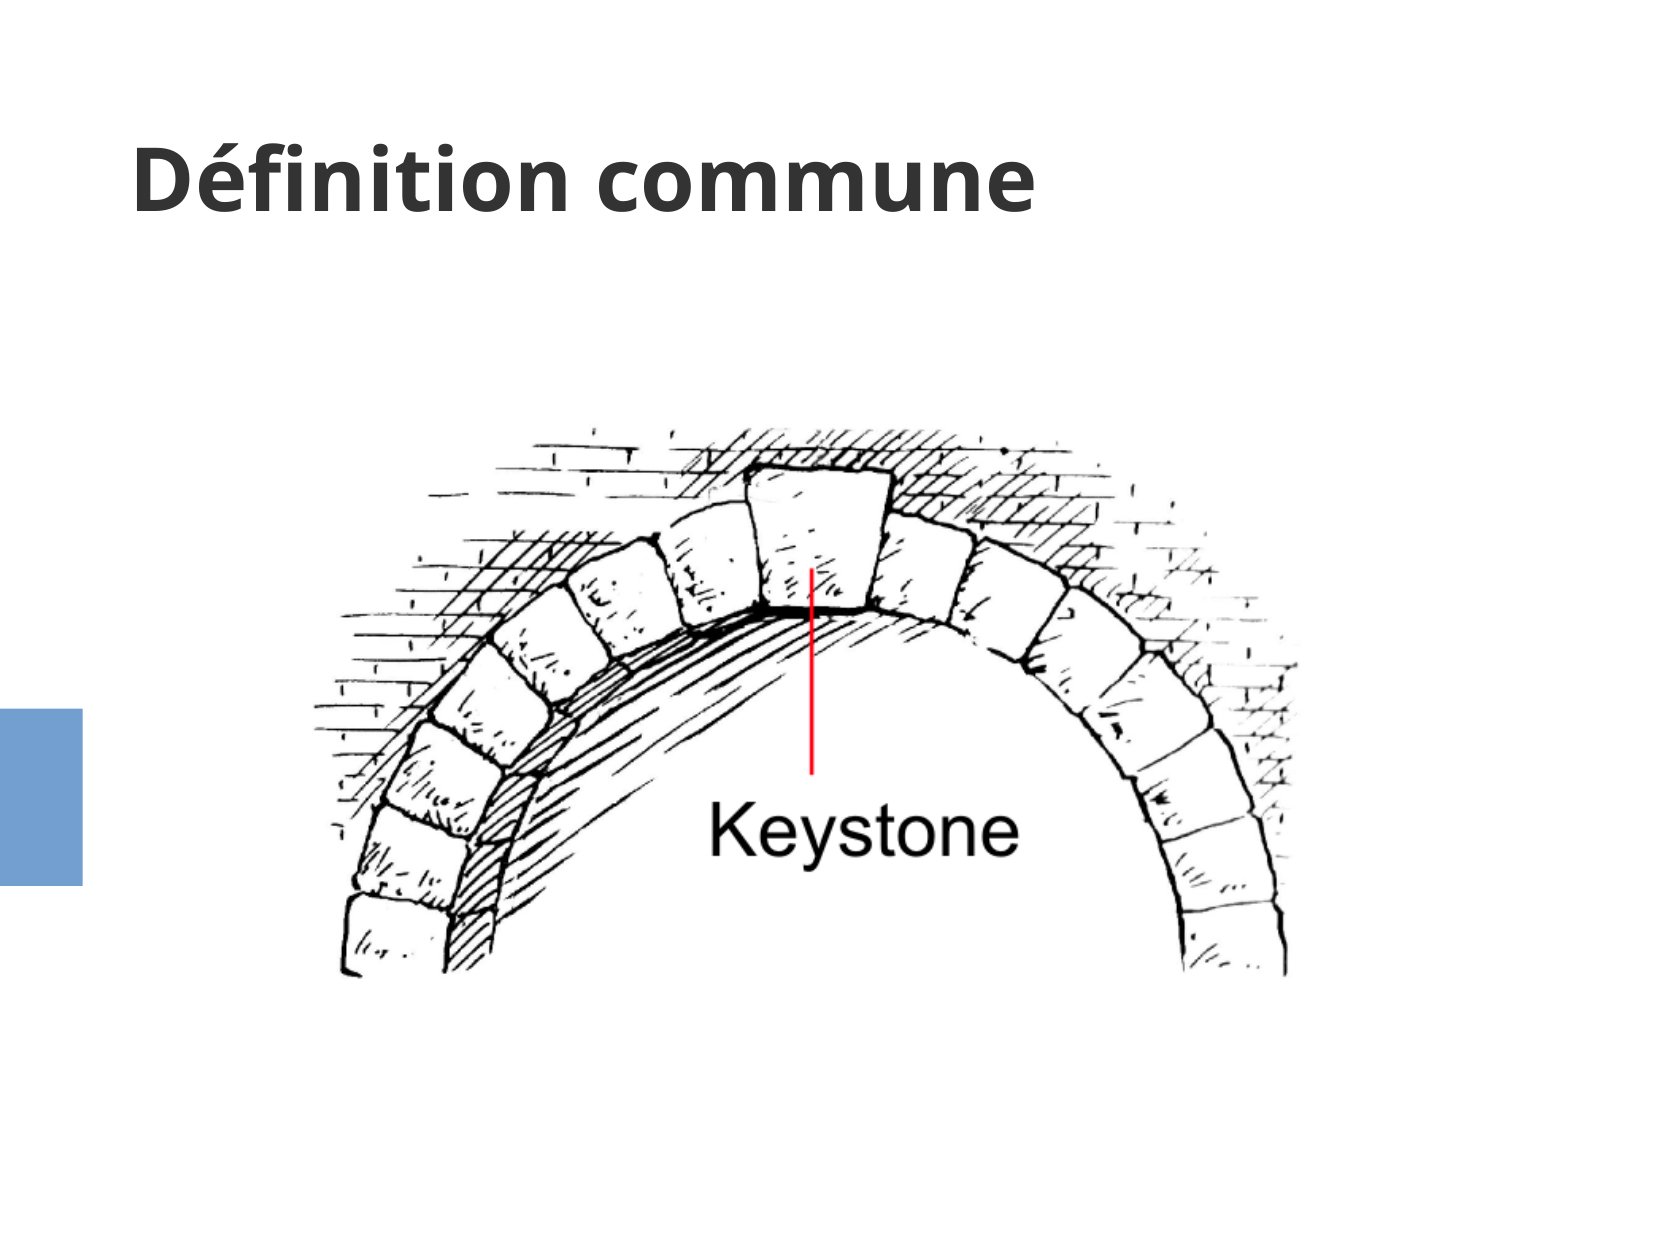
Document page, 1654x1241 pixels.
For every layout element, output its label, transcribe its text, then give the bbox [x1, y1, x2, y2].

title Définition commune [129, 59, 1536, 296]
picture [307, 414, 1323, 993]
